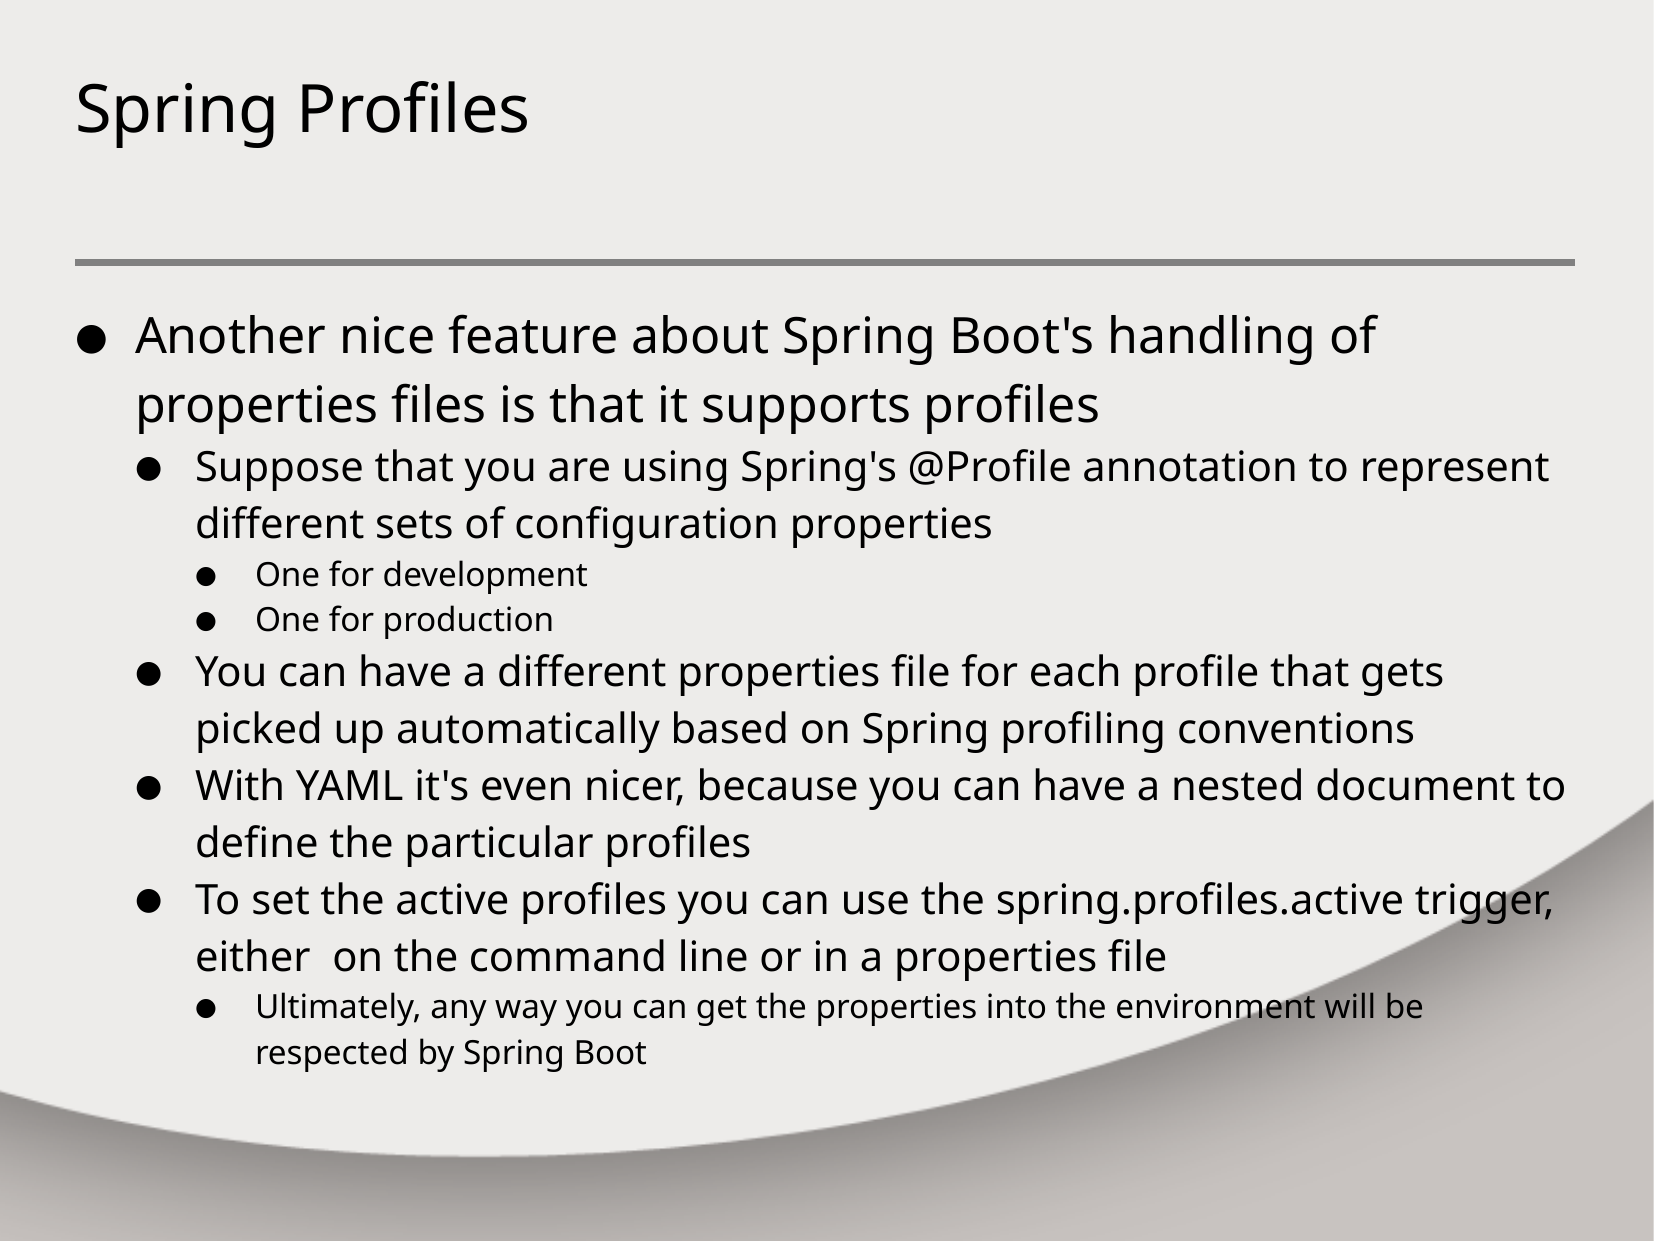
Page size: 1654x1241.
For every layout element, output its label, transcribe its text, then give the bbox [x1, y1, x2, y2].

title Spring Profiles [75, 77, 1576, 228]
list Another nice feature about Spring Boot's handling of properties files is that it supports profiles Suppose that you are using Spring's @Profile annotation to represent different sets of configuration properties One for development One for production You can have a different properties file for each profile that gets picked up automatically based on Spring profiling conventions With YAML it's even nicer, because you can have a nested document to define the particular profiles To set the active profiles you can use the spring.profiles.active trigger, either on the command line or in a properties file Ultimately, any way you can get the properties into the environment will be respected by Spring Boot [75, 300, 1576, 1163]
picture [0, 0, 1654, 1241]
